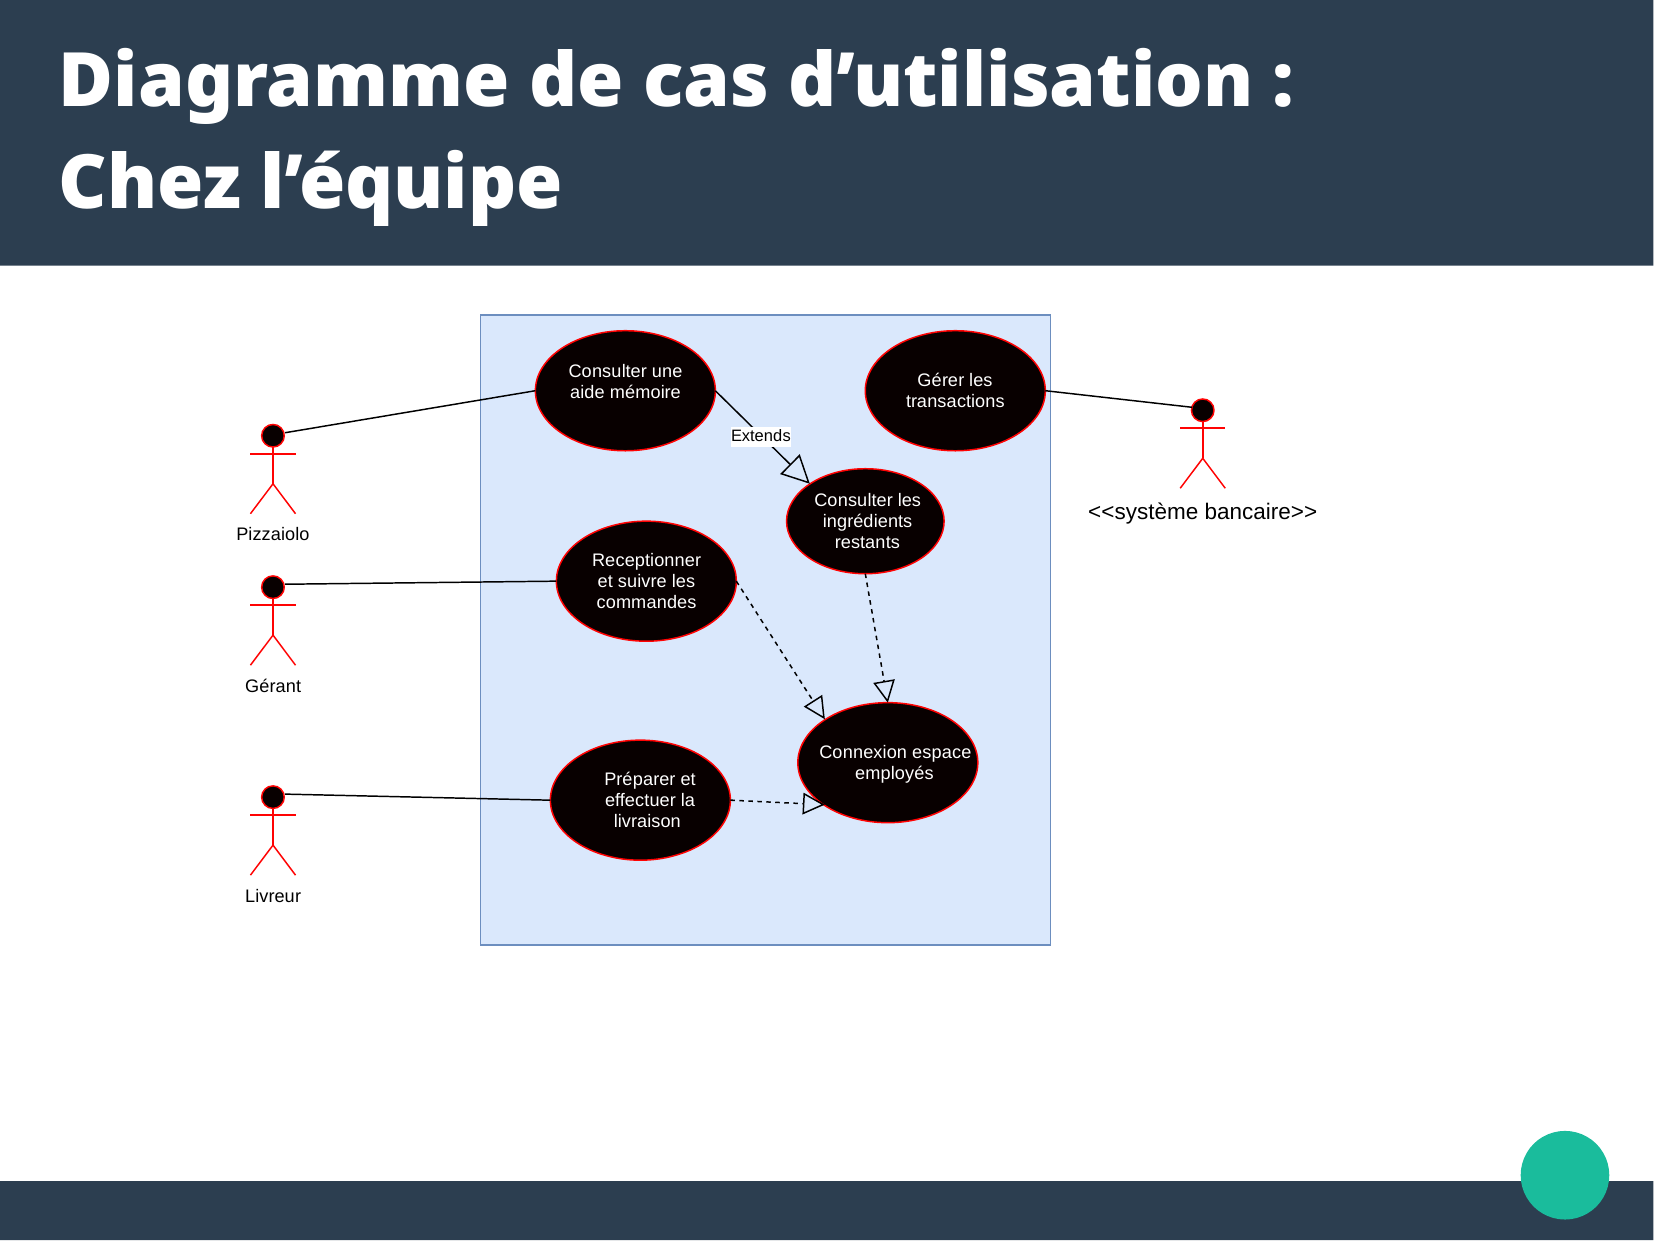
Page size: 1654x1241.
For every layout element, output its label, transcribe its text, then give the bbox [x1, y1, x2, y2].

text_box Receptionner [592, 549, 702, 573]
text_box [552, 741, 729, 859]
text_box [537, 332, 714, 450]
text_box ingrédients [822, 510, 913, 534]
text_box [867, 332, 1044, 450]
text_box [788, 470, 943, 572]
text_box Gérer les [917, 369, 993, 390]
text_box Gérant [245, 675, 302, 699]
text_box livraison [613, 810, 692, 834]
title Diagramme de cas d’utilisation : Chez l’équipe [59, 40, 1595, 216]
text_box Extends [731, 426, 791, 448]
text_box [263, 787, 283, 807]
text_box et suivre les [597, 570, 696, 591]
text_box [785, 459, 806, 480]
text_box Consulter les [814, 489, 922, 513]
text_box [263, 577, 283, 597]
text_box [481, 316, 1050, 944]
text_box effectuer la [605, 789, 696, 813]
text_box <<système bancaire>> [1088, 499, 1318, 528]
text_box Préparer et [604, 768, 696, 792]
text_box Consulter une [568, 360, 683, 384]
text_box Pizzaiolo [236, 524, 310, 548]
text_box [263, 426, 283, 446]
text_box [1193, 400, 1213, 420]
text_box aide mémoire [570, 381, 682, 405]
text_box employés [855, 762, 940, 786]
text_box Livreur [245, 885, 302, 909]
text_box Connexion espace [819, 741, 972, 765]
text_box restants [834, 531, 901, 555]
text_box transactions [906, 390, 1006, 414]
text_box commandes [596, 591, 698, 615]
